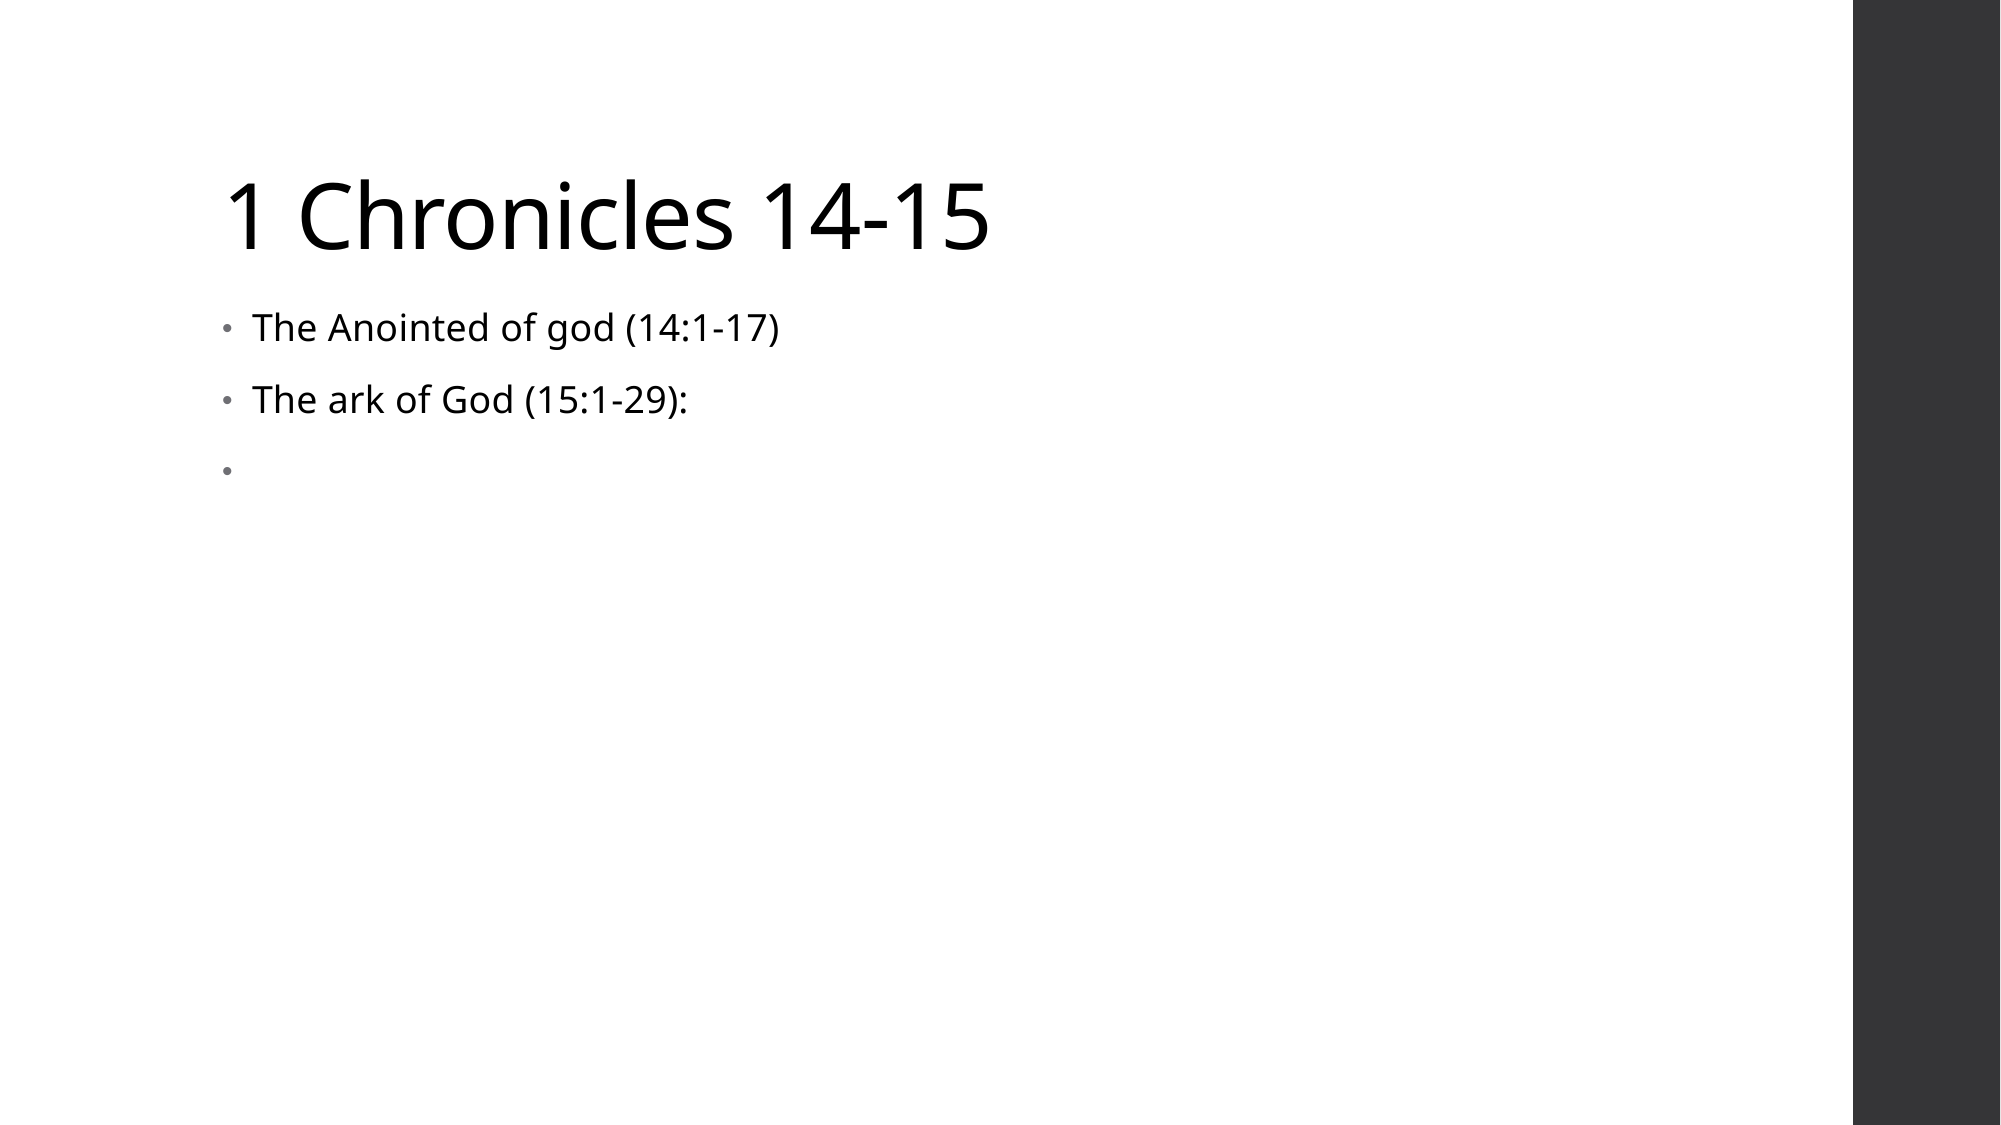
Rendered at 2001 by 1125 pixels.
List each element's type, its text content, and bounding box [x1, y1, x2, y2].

title 1 Chronicles 14-15 [206, 60, 1797, 278]
list The Anointed of god (14:1-17) The ark of God (15:1-29): [206, 299, 1617, 1014]
